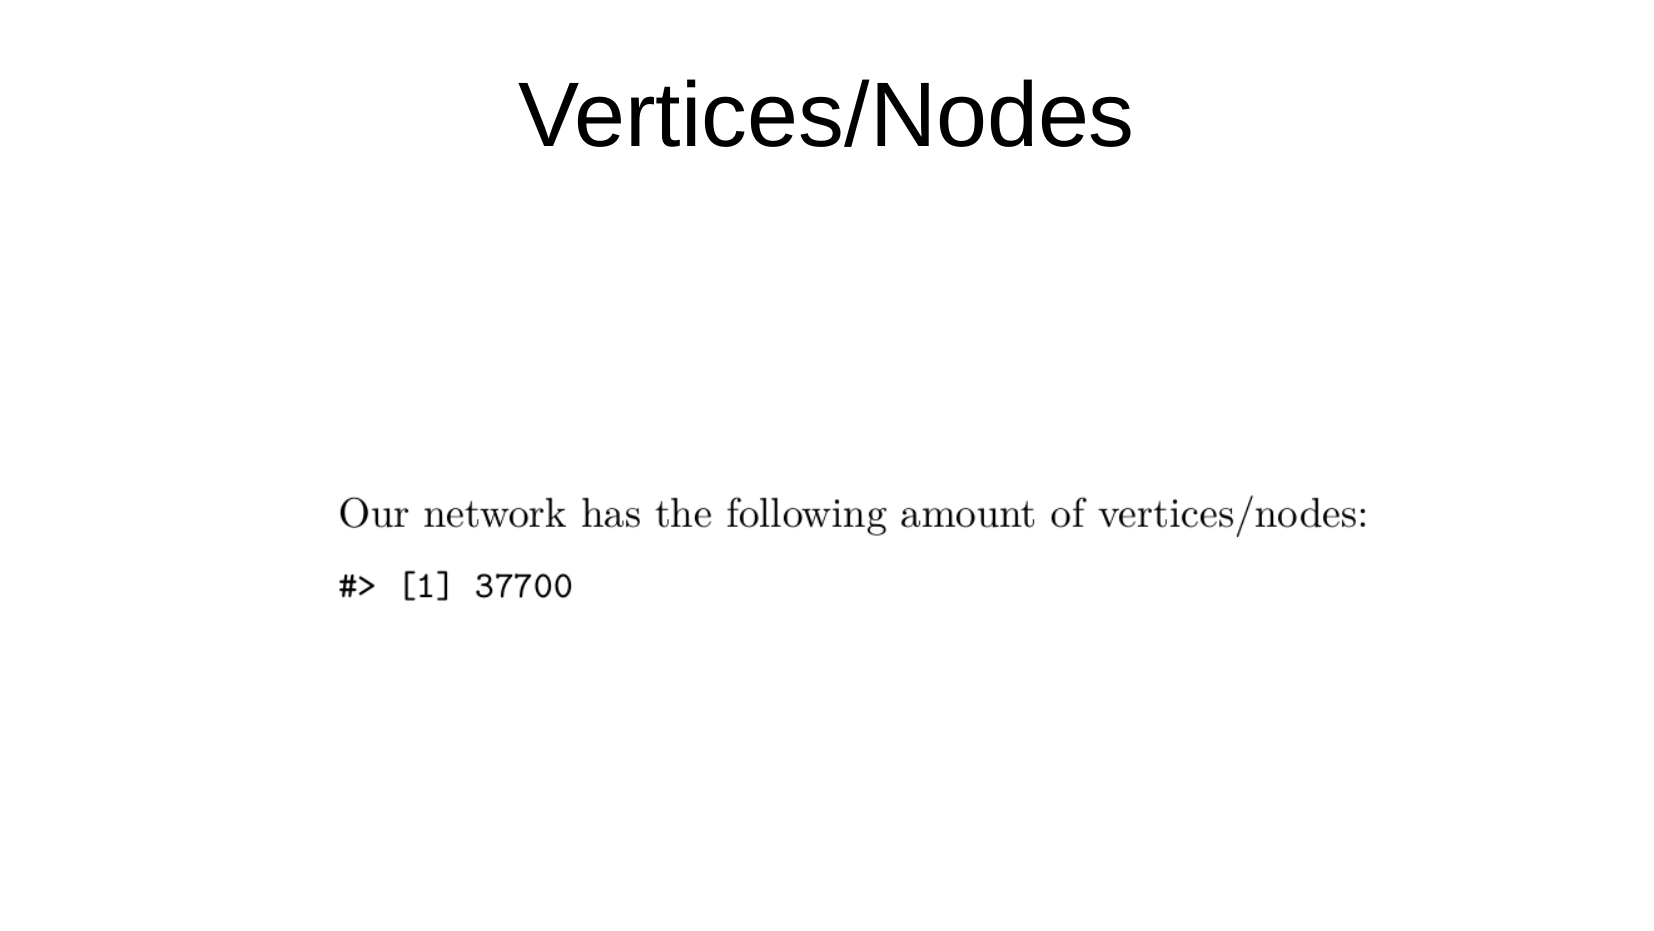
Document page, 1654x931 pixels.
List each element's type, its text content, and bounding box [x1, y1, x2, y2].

picture [307, 464, 1411, 630]
title Vertices/Nodes [82, 37, 1571, 193]
